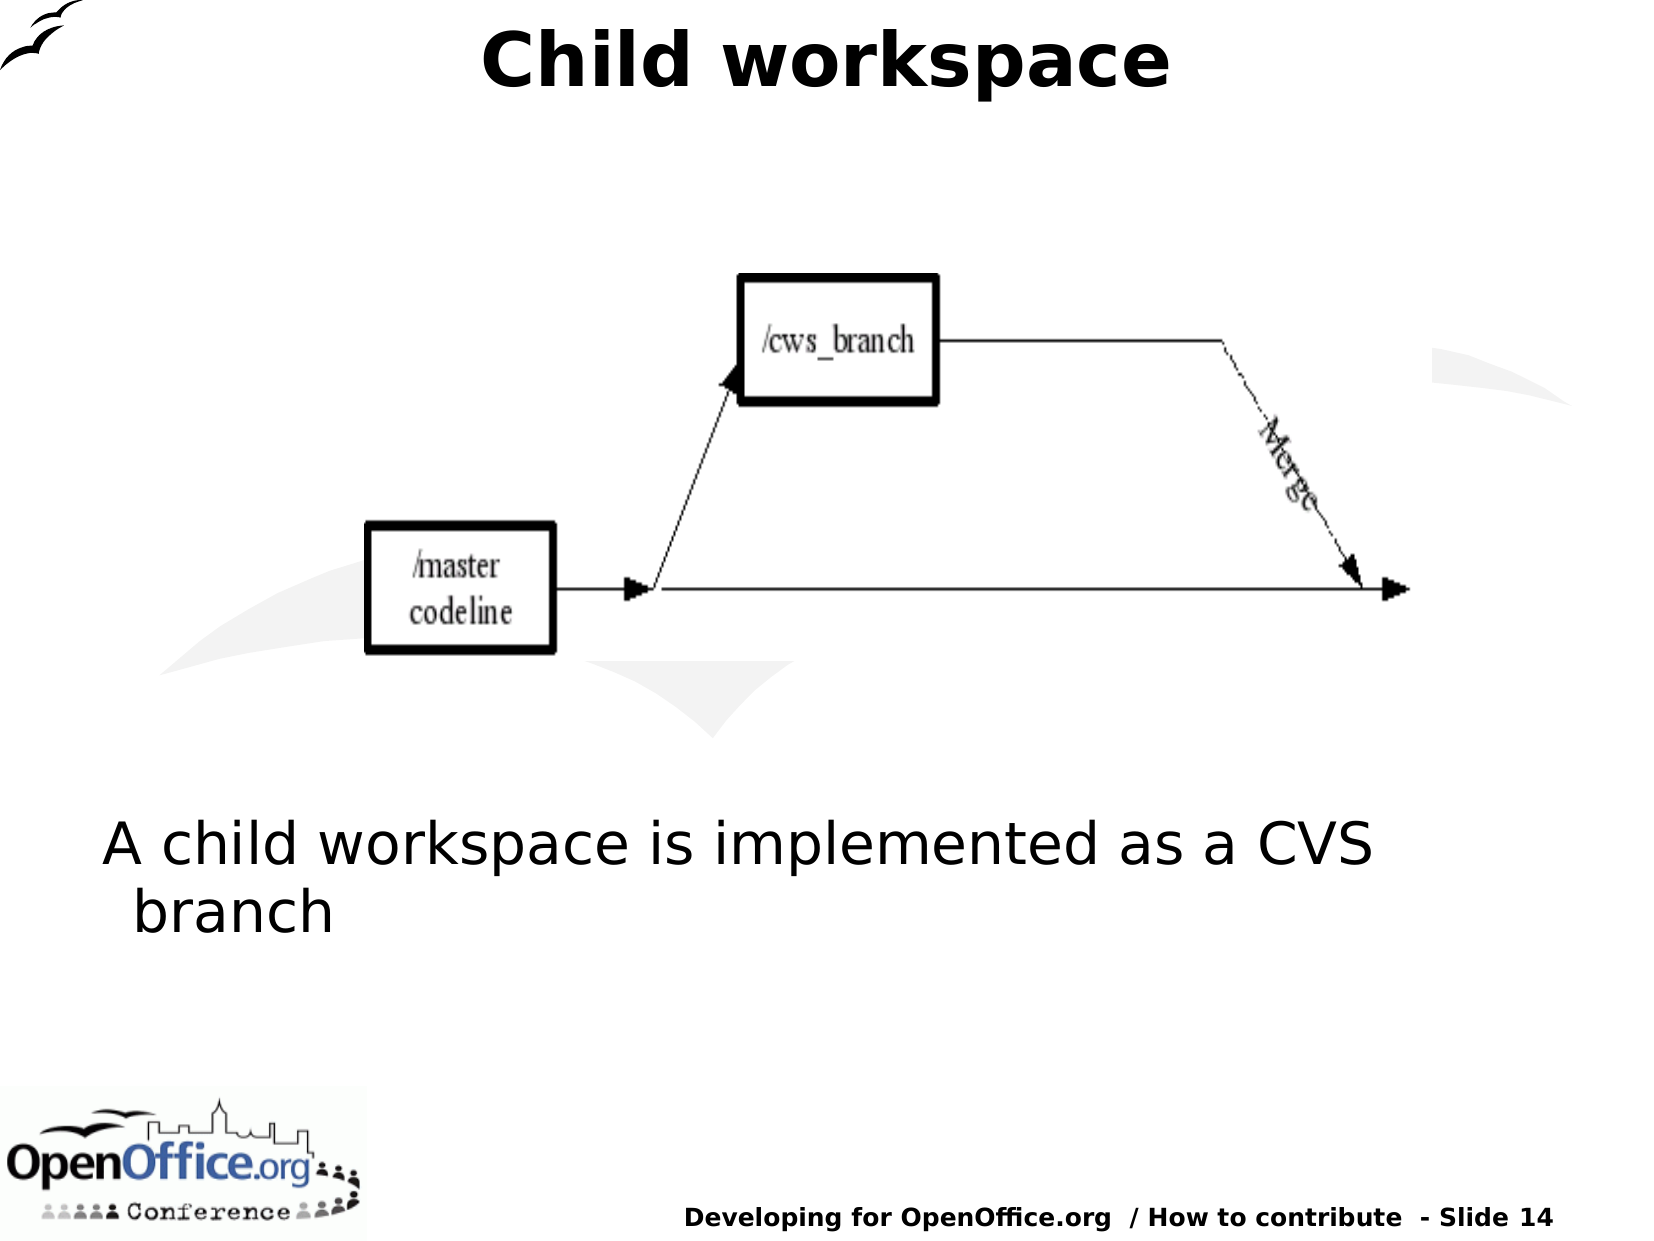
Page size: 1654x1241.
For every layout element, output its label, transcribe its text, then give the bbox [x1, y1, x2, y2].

picture [364, 273, 1432, 661]
title Child workspace [0, 0, 1654, 121]
list A child workspace is implemented as a CVS branch [102, 810, 1529, 1067]
picture [0, 1086, 367, 1241]
